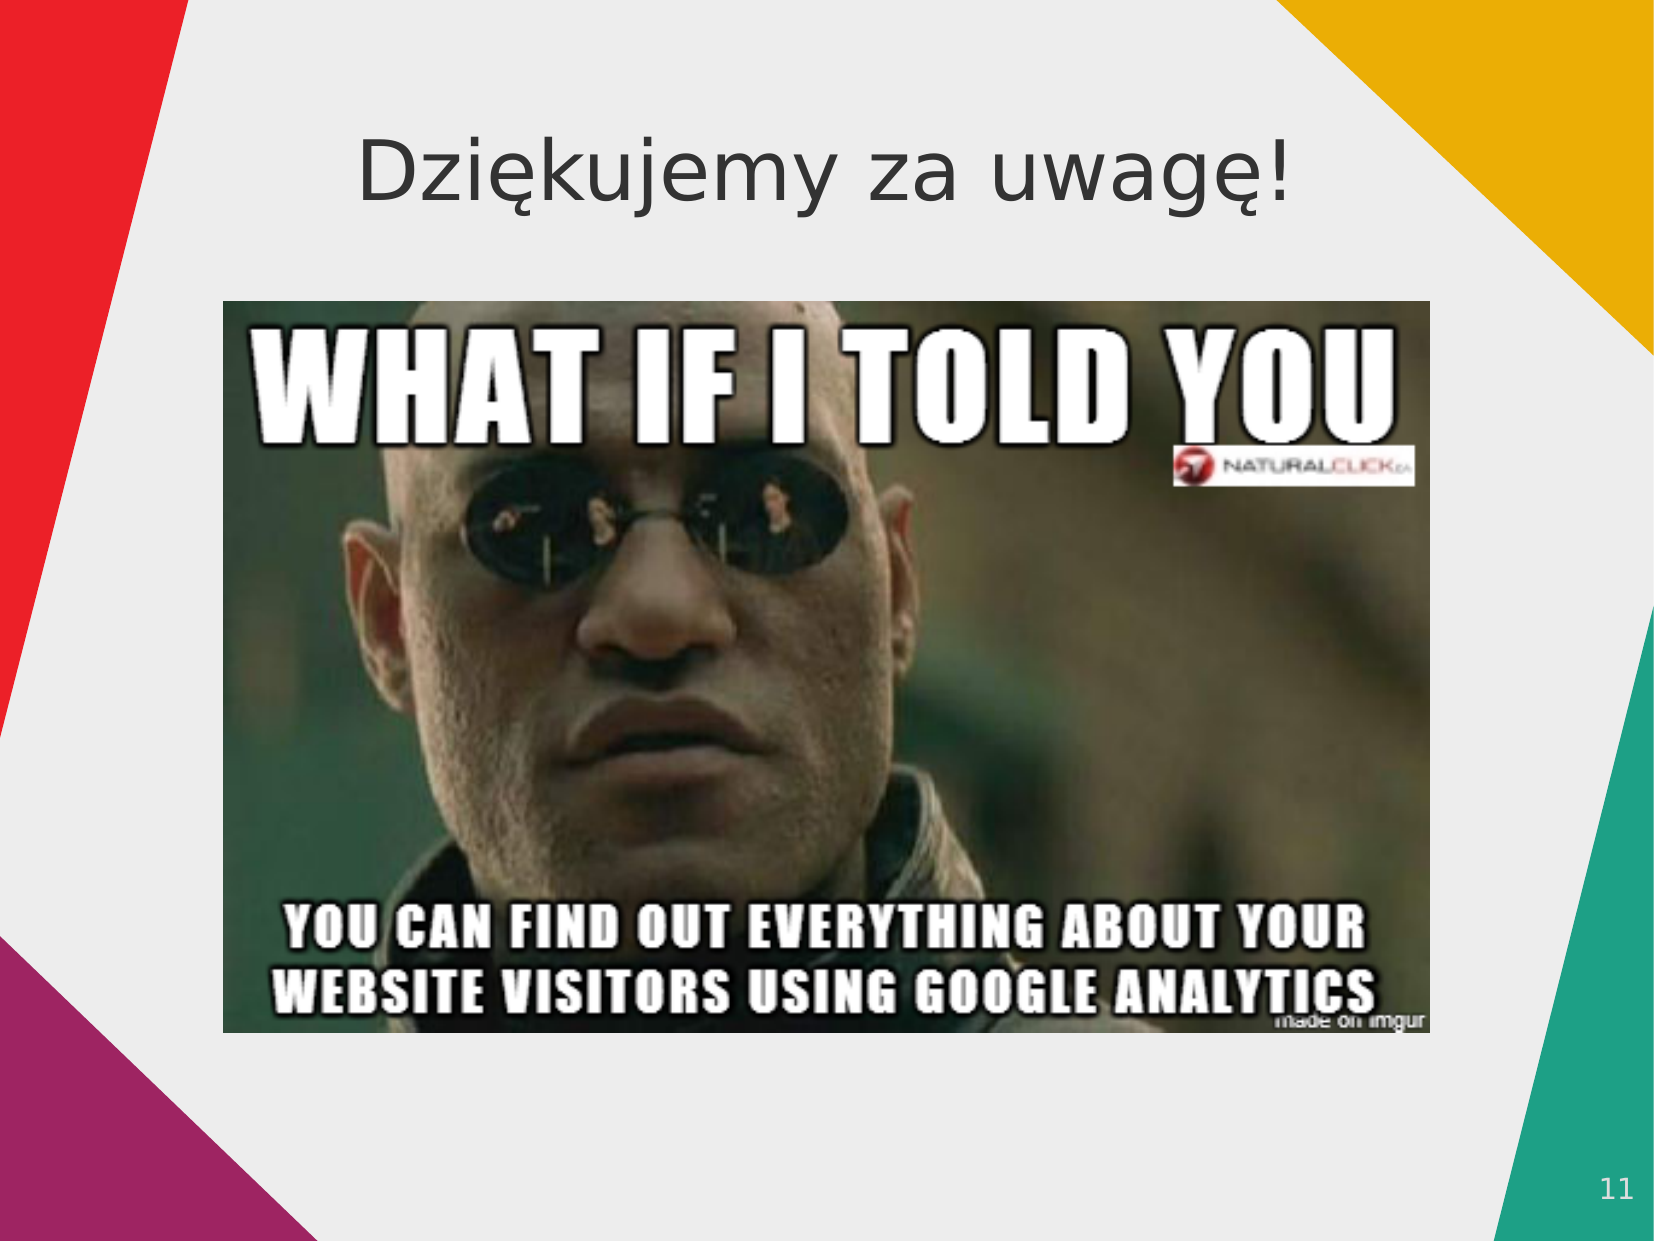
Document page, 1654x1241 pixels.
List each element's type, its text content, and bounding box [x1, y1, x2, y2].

title Dziękujemy za uwagę! [114, 73, 1539, 271]
picture [223, 301, 1430, 1033]
